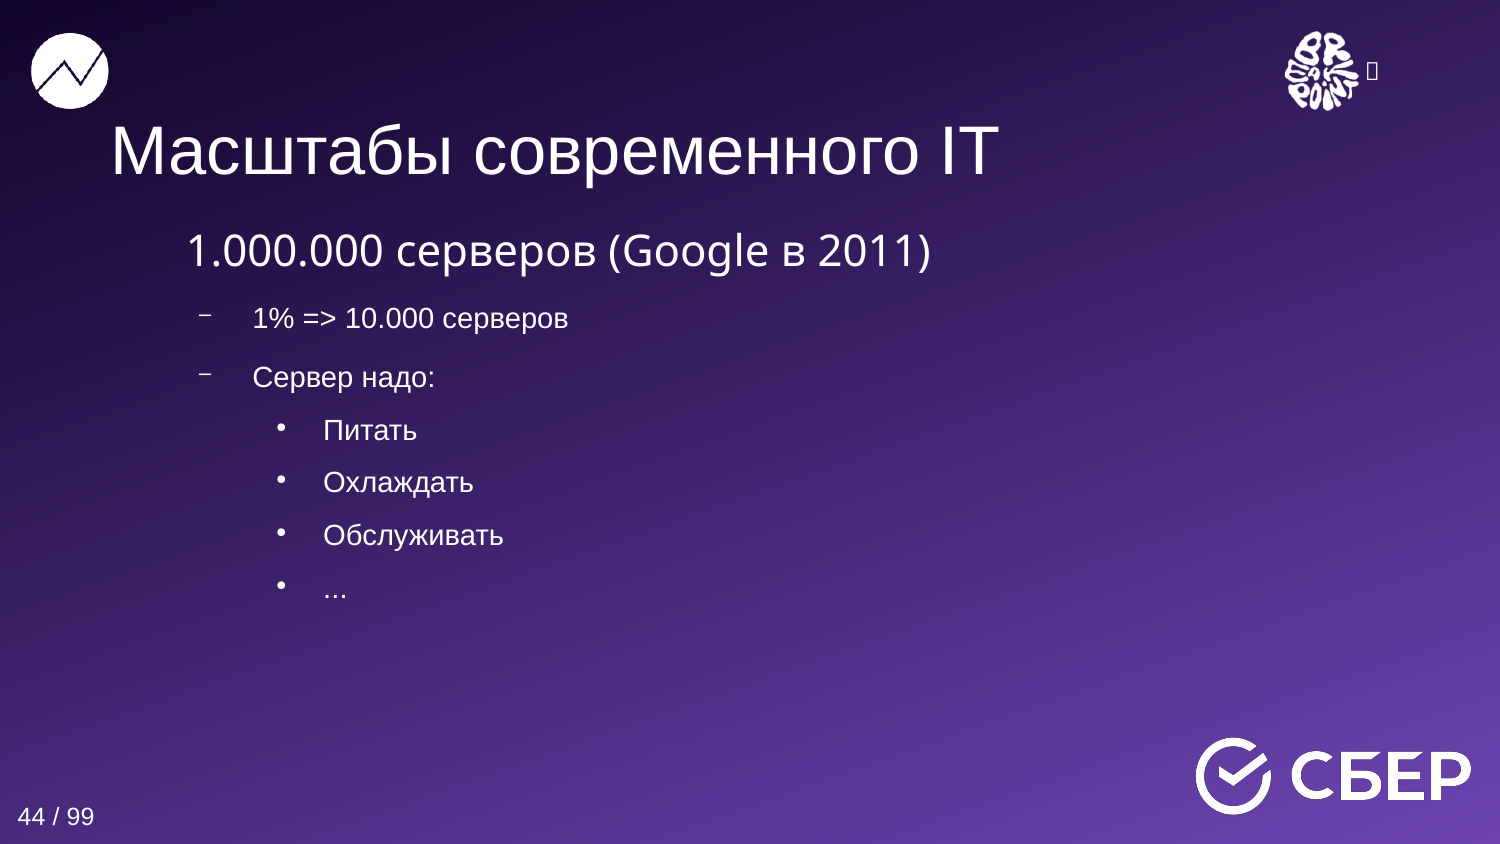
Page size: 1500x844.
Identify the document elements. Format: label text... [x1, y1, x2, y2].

text_box <number> / 99 [2, 795, 632, 839]
list 1.000.000 серверов (Google в 2011) 1% => 10.000 серверов Сервер надо: Питать Охлаждать Обслуживать ... [103, 224, 1397, 760]
picture [0, 0, 1500, 844]
text_box 🐙 [1364, 36, 1489, 107]
title Масштабы современного IT [103, 100, 1397, 205]
